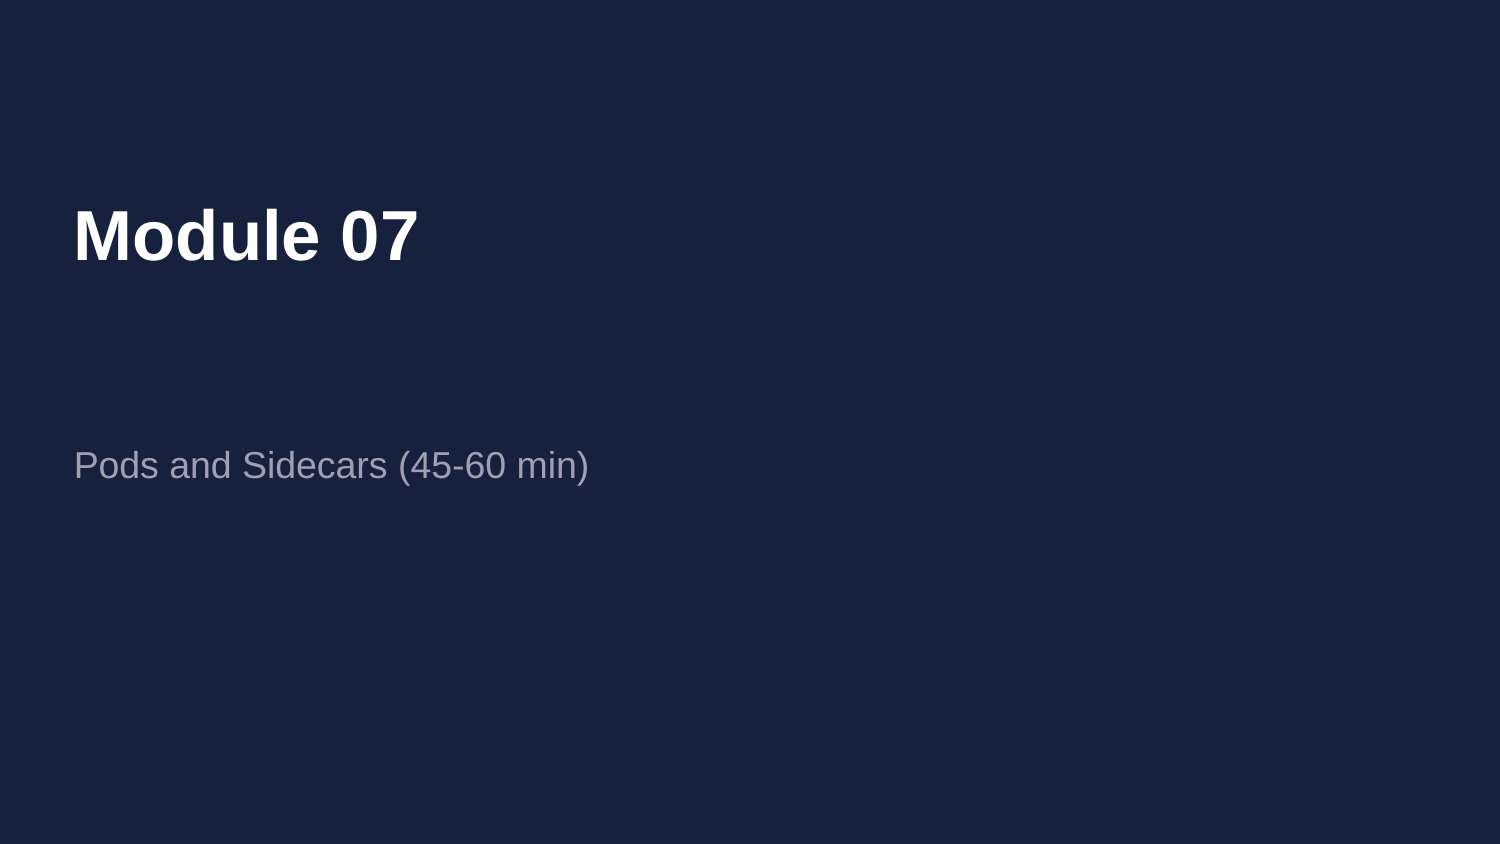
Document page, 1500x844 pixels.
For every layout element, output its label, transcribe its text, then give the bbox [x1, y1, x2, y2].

subtitle Pods and Sidecars (45-60 min) [59, 437, 1441, 532]
title Module 07 [59, 188, 1441, 426]
